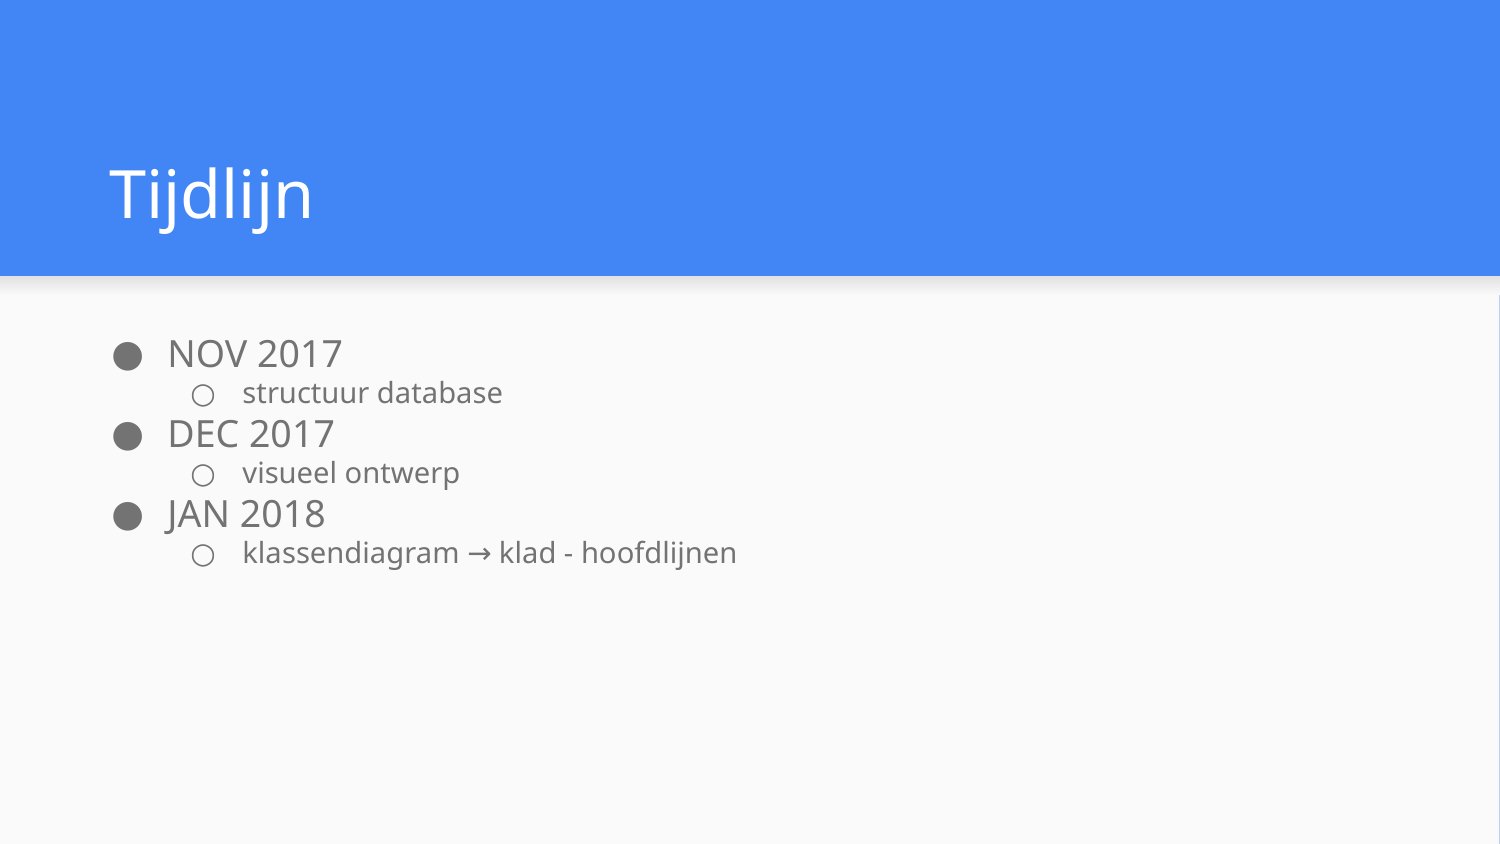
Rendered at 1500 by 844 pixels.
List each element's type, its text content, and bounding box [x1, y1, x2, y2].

list NOV 2017 structuur database DEC 2017 visueel ontwerp JAN 2018 klassendiagram → klad - hoofdlijnen [77, 314, 1427, 760]
title Tijdlijn [77, 121, 1427, 248]
